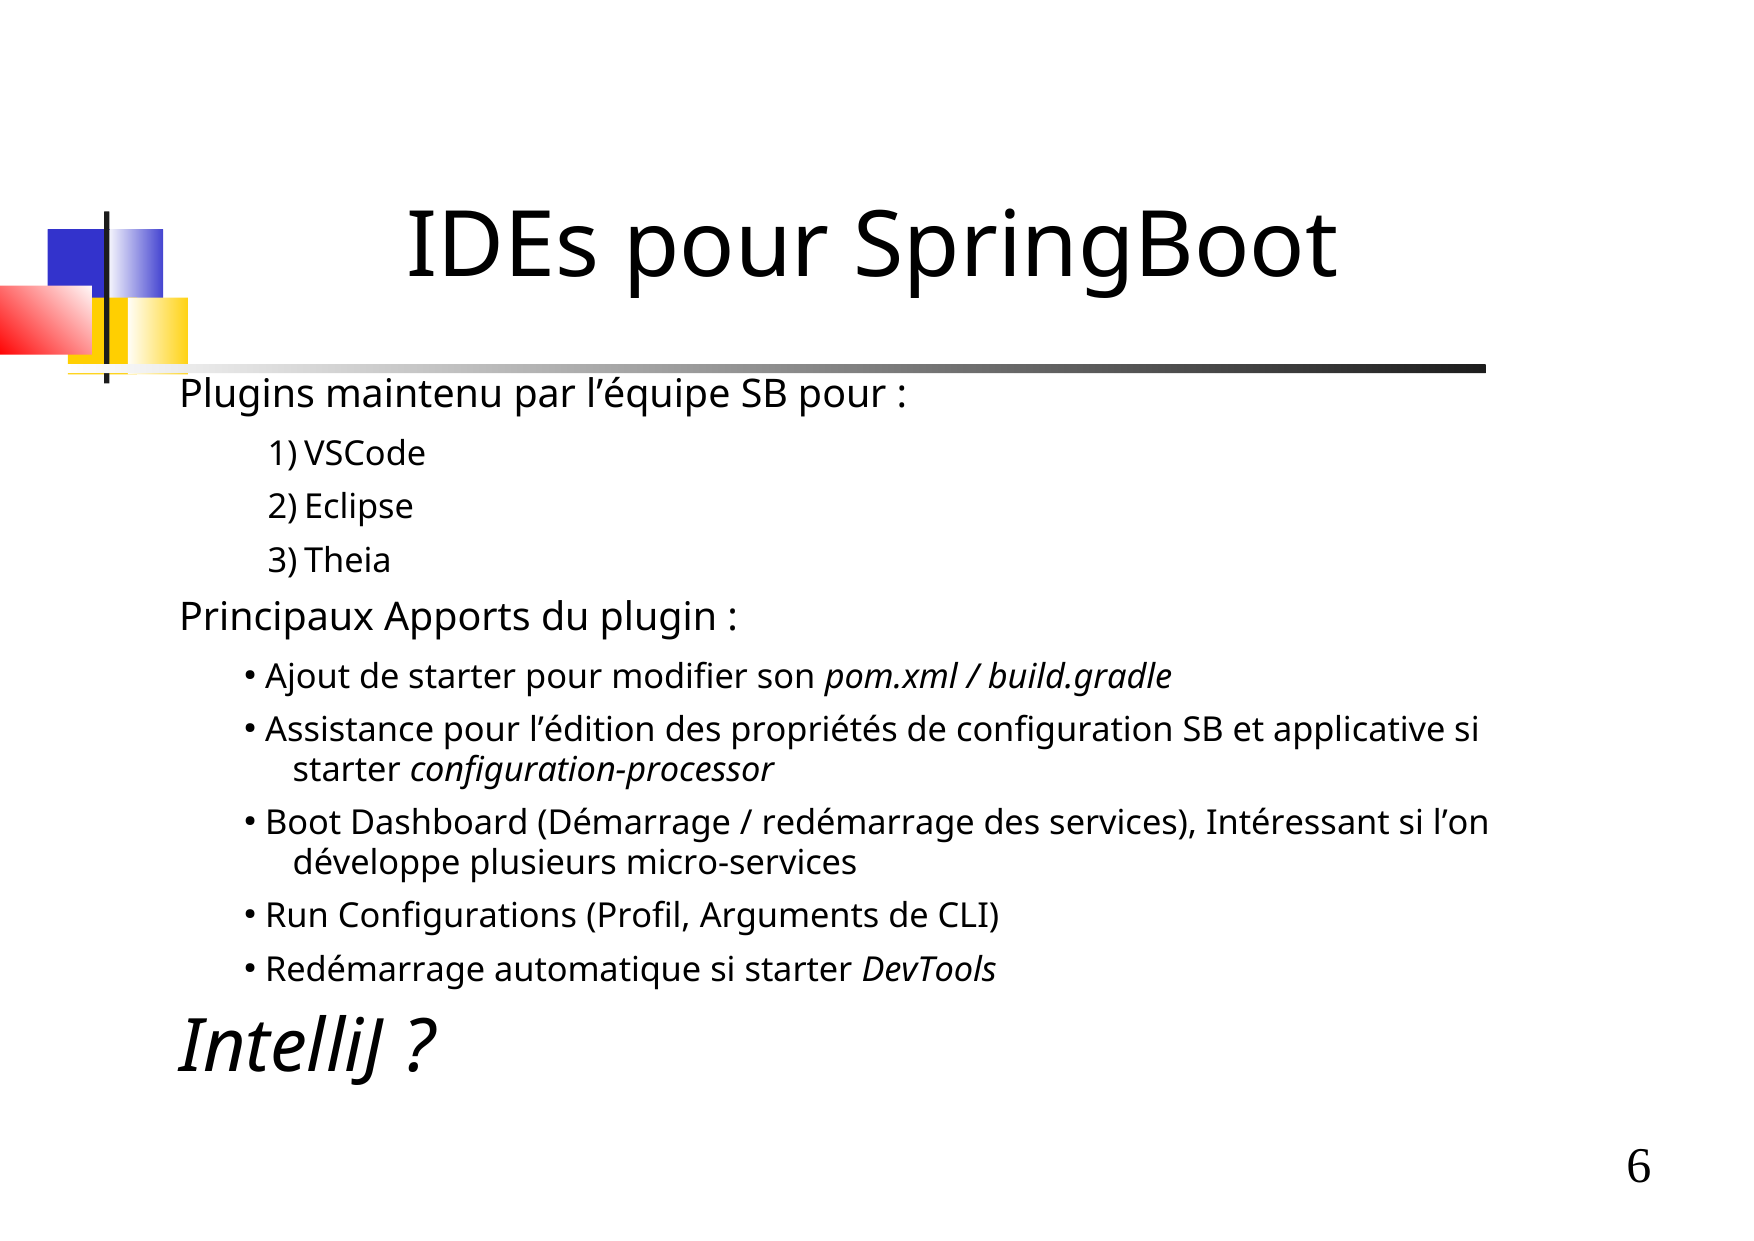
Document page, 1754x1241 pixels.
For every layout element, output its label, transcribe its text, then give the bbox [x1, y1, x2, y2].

title IDEs pour SpringBoot [179, 139, 1567, 351]
list Plugins maintenu par l’équipe SB pour : VSCode Eclipse Theia Principaux Apports du plugin : Ajout de starter pour modifier son pom.xml / build.gradle Assistance pour l’édition des propriétés de configuration SB et applicative si starter configuration-processor Boot Dashboard (Démarrage / redémarrage des services), Intéressant si l’on développe plusieurs micro-services Run Configurations (Profil, Arguments de CLI) Redémarrage automatique si starter DevTools IntelliJ ? [179, 371, 1567, 1091]
